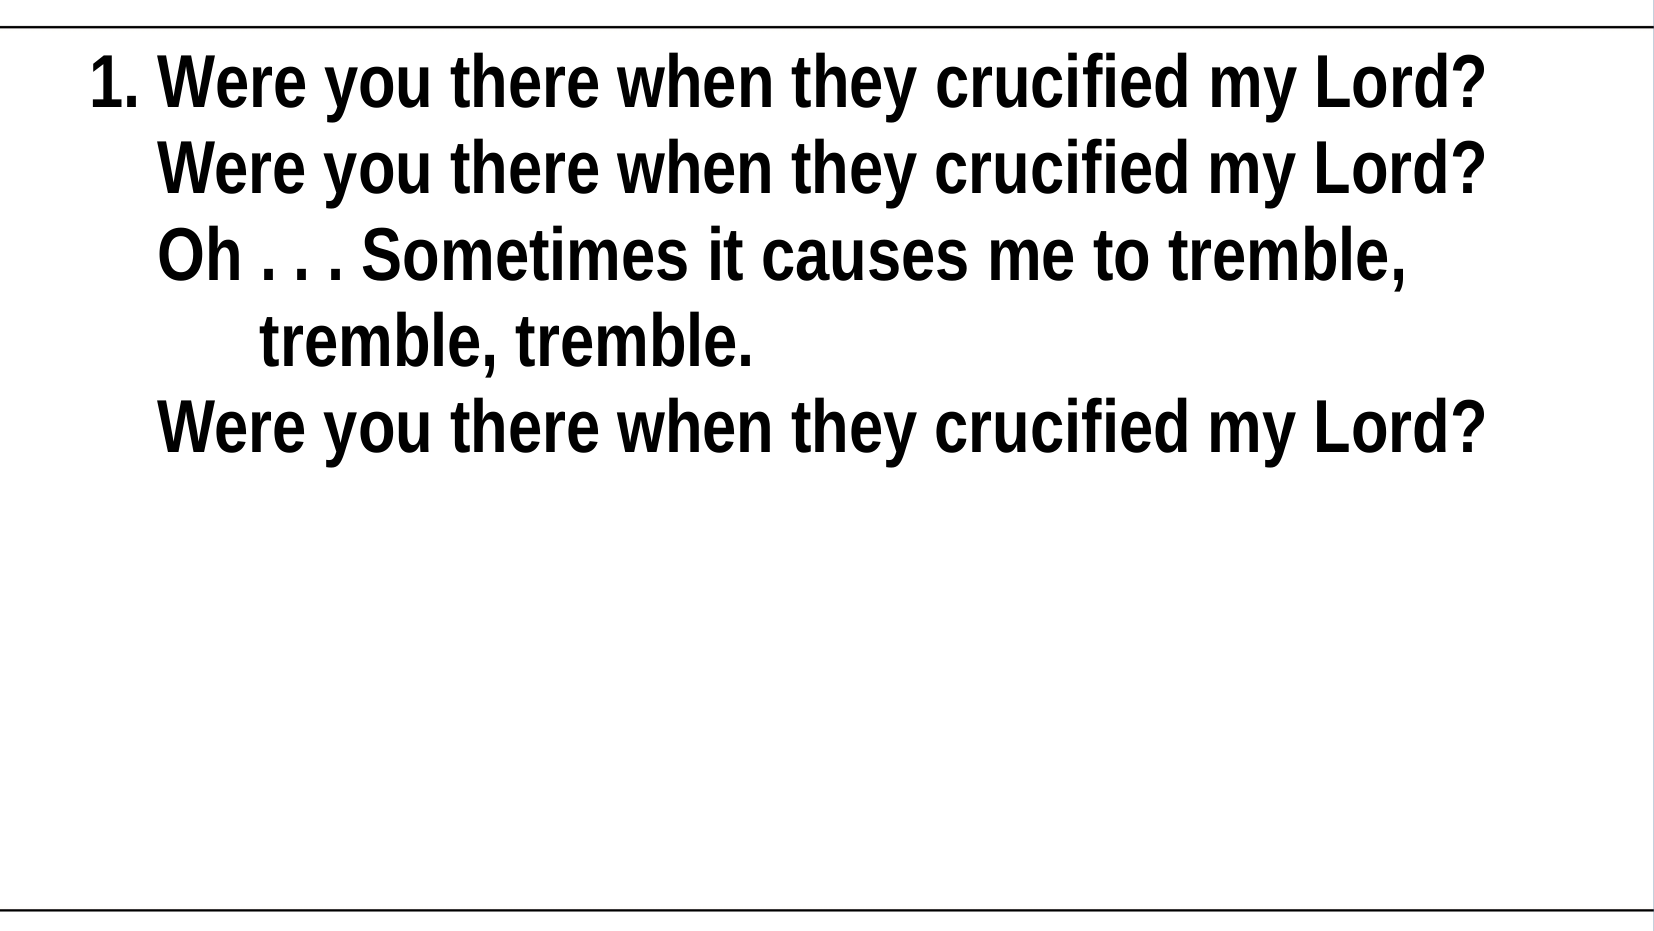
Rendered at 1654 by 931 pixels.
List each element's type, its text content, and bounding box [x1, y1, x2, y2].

picture [0, 0, 1654, 931]
text_box 1. Were you there when they crucified my Lord? Were you there when they crucified my Lord? Oh . . . Sometimes it causes me to tremble, tremble, tremble. Were you there when they crucified my Lord? [75, 30, 1576, 511]
